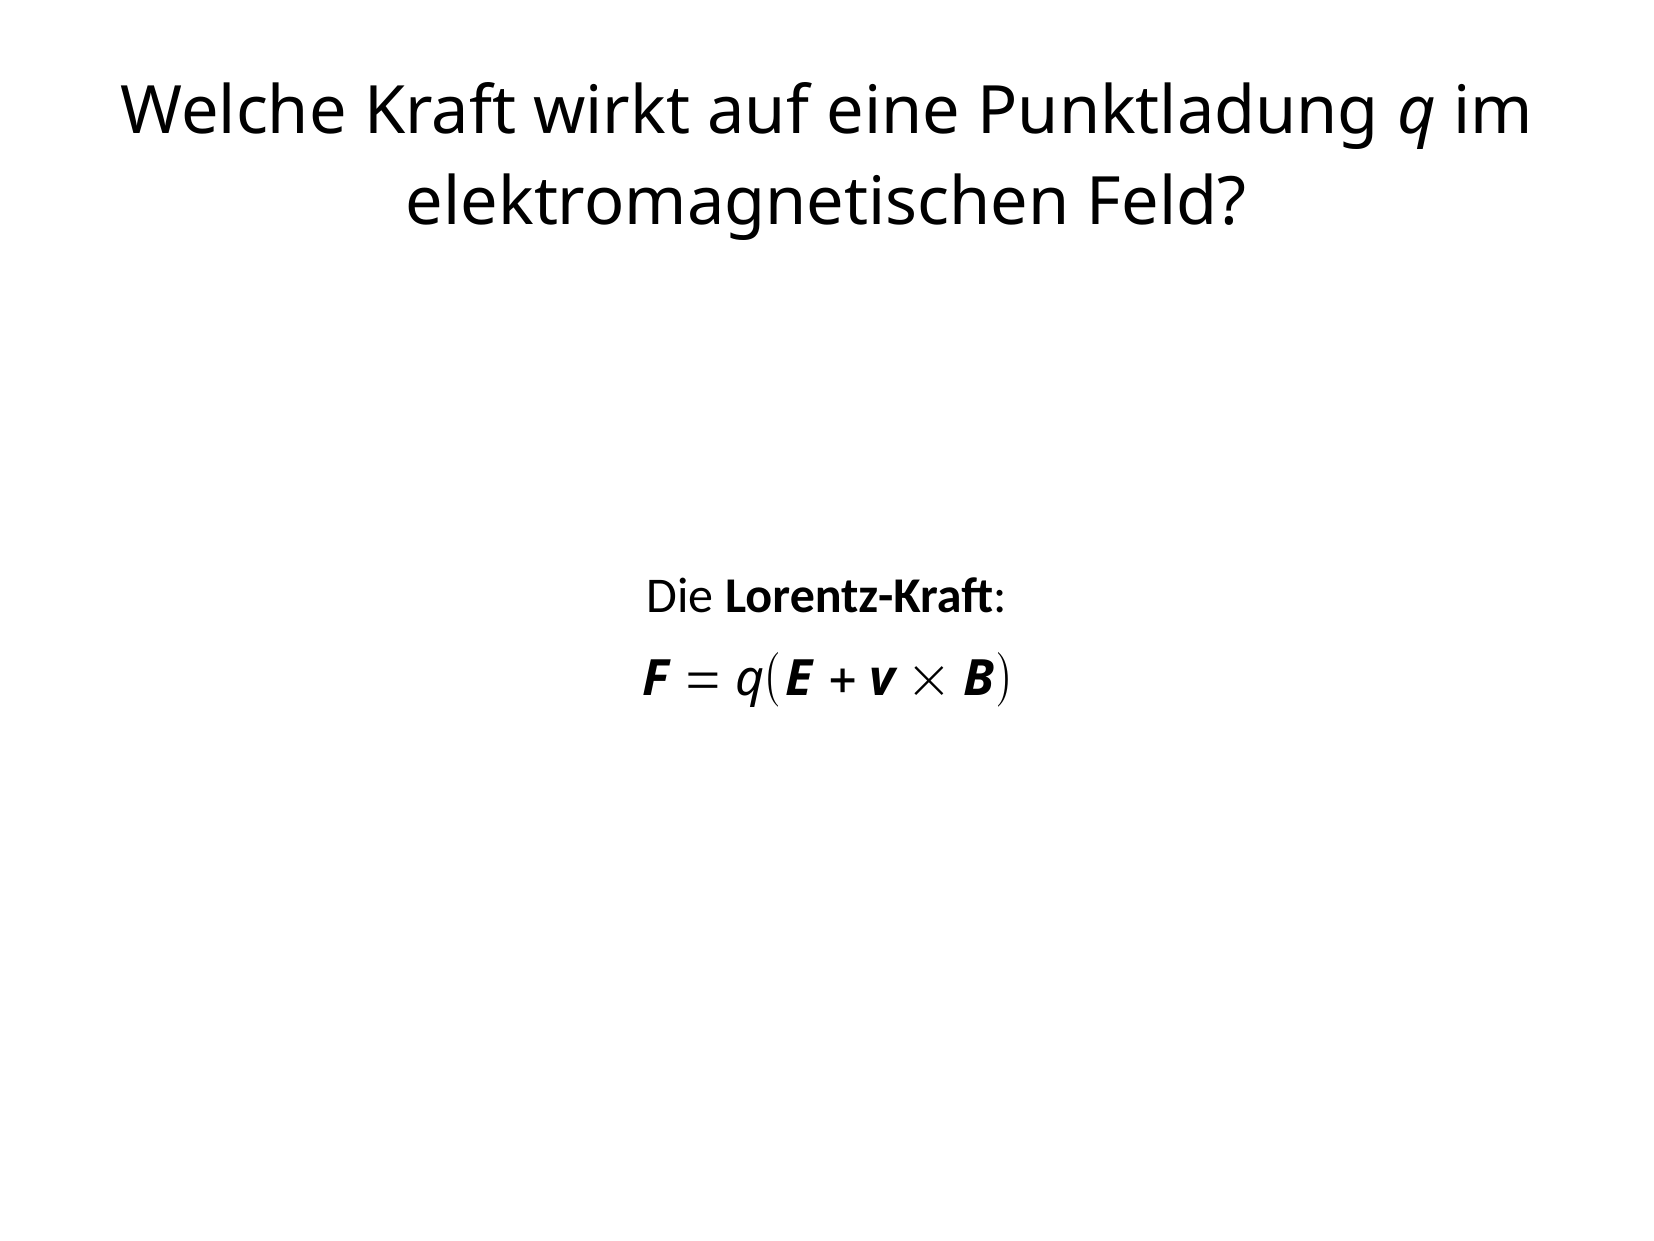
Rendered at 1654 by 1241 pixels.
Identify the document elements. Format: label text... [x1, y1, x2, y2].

subtitle Die Lorentz-Kraft: [82, 290, 1571, 1010]
chart [634, 648, 1019, 710]
title Welche Kraft wirkt auf eine Punktladung q im elektromagnetischen Feld? [82, 49, 1571, 257]
